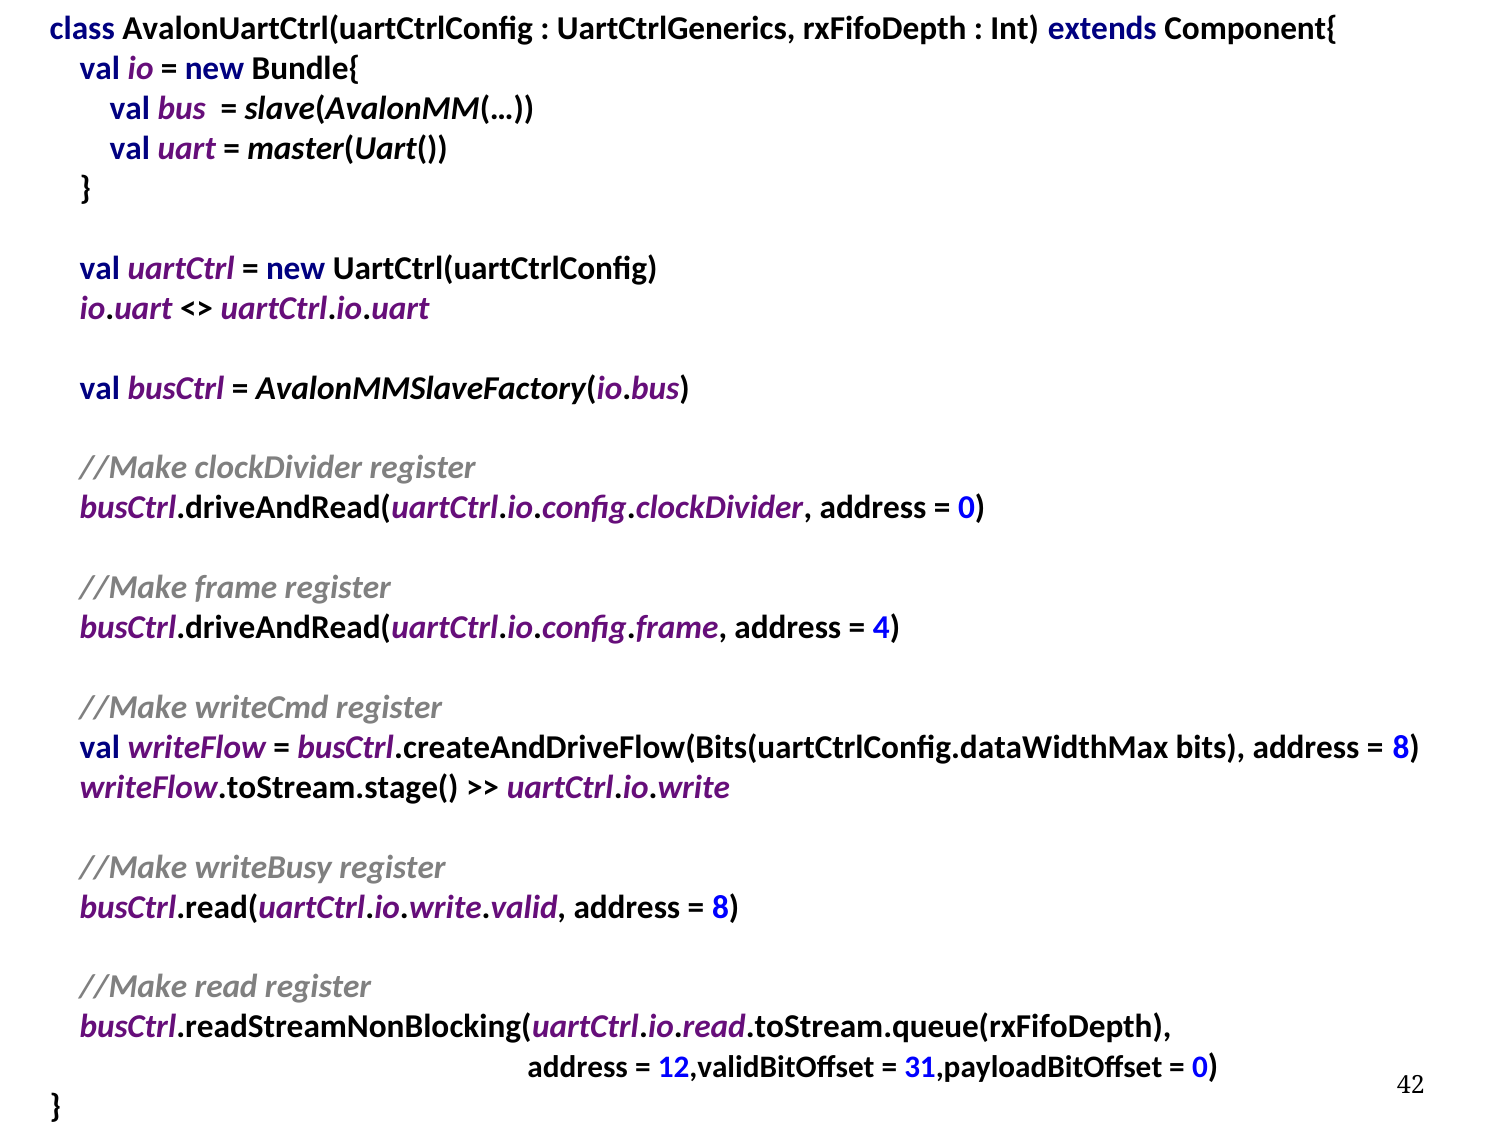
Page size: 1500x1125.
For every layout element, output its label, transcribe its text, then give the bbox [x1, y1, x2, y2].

text_box class AvalonUartCtrl(uartCtrlConfig : UartCtrlGenerics, rxFifoDepth : Int) extends Component{ val io = new Bundle{ val bus = slave(AvalonMM(…)) val uart = master(Uart()) } val uartCtrl = new UartCtrl(uartCtrlConfig) io.uart <> uartCtrl.io.uart val busCtrl = AvalonMMSlaveFactory(io.bus) //Make clockDivider register busCtrl.driveAndRead(uartCtrl.io.config.clockDivider, address = 0) //Make frame register busCtrl.driveAndRead(uartCtrl.io.config.frame, address = 4) //Make writeCmd register val writeFlow = busCtrl.createAndDriveFlow(Bits(uartCtrlConfig.dataWidthMax bits), address = 8) writeFlow.toStream.stage() >> uartCtrl.io.write //Make writeBusy register busCtrl.read(uartCtrl.io.write.valid, address = 8) //Make read register busCtrl.readStreamNonBlocking(uartCtrl.io.read.toStream.queue(rxFifoDepth), address = 12,validBitOffset = 31,payloadBitOffset = 0) } [34, 0, 1500, 1125]
